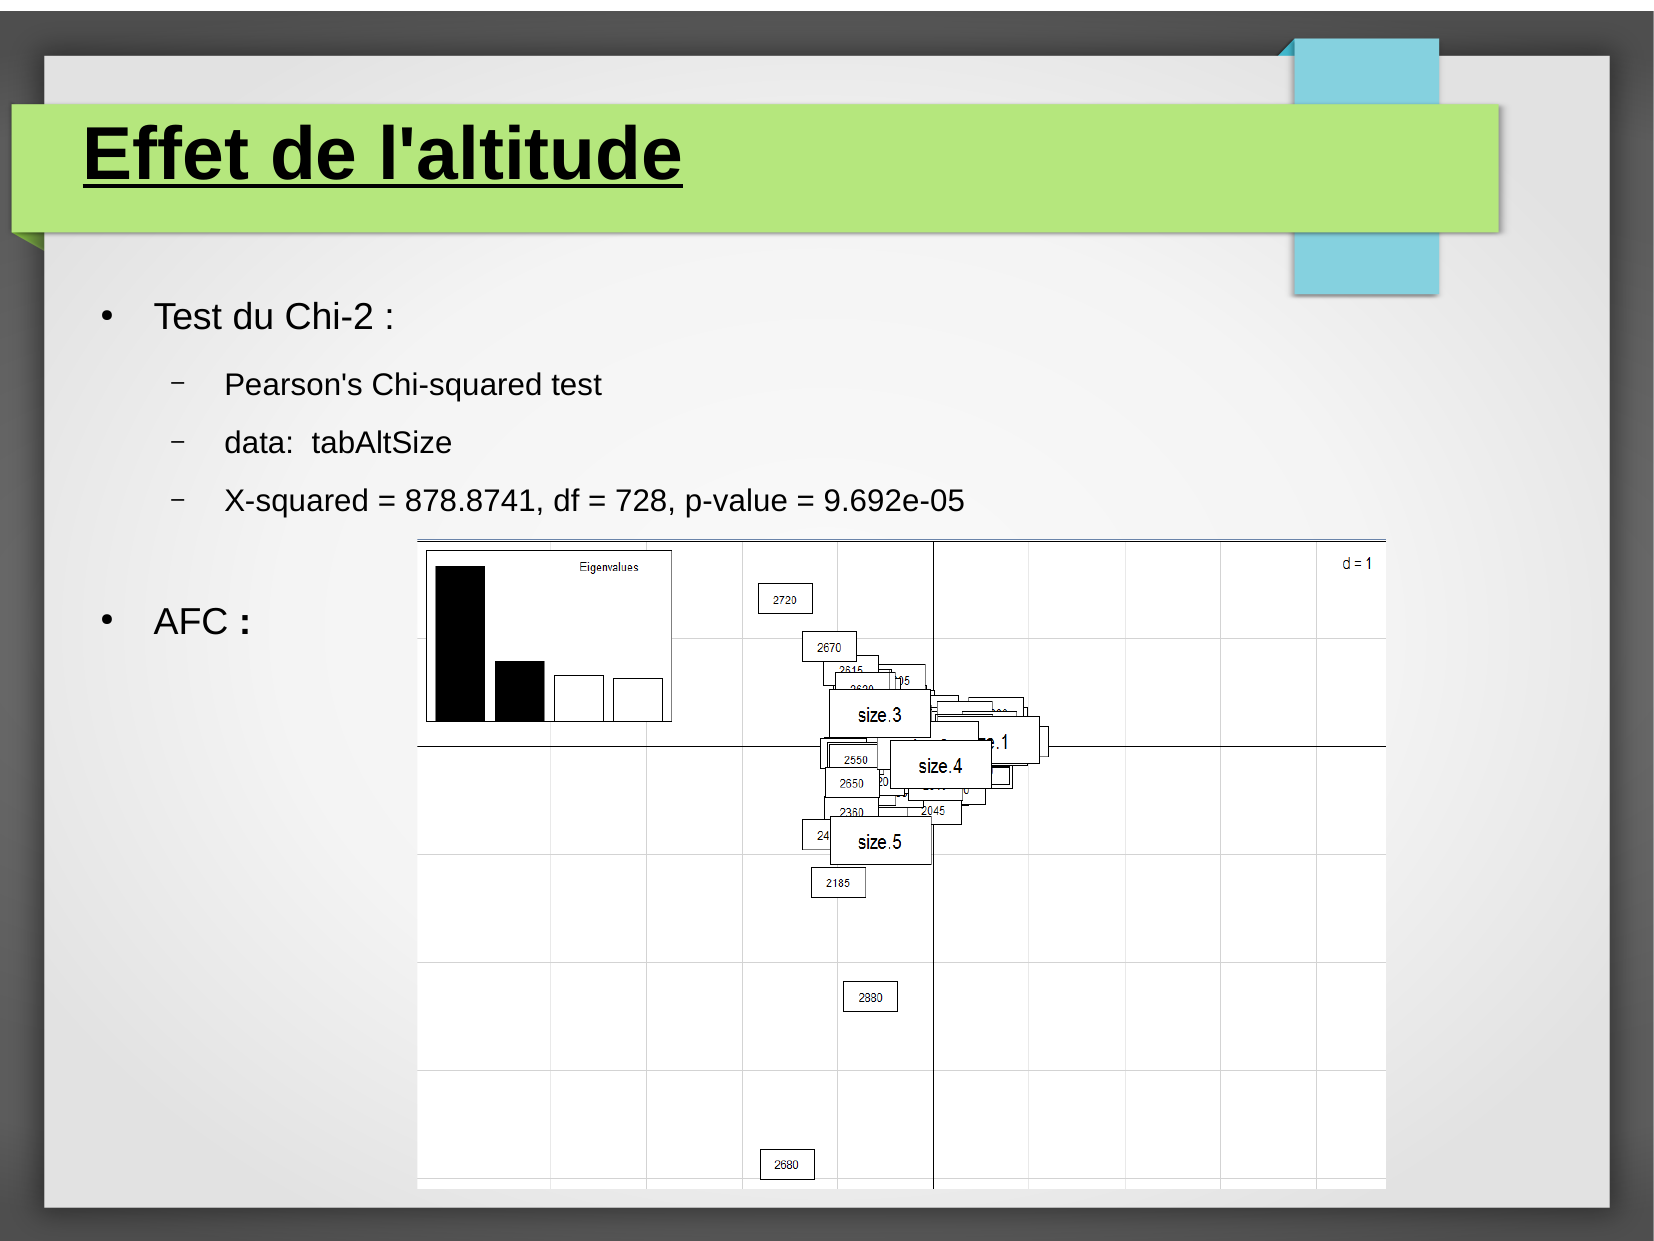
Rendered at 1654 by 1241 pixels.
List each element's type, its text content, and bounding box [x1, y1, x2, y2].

title Effet de l'altitude [82, 94, 1264, 213]
list Test du Chi-2 : Pearson's Chi-squared test data: tabAltSize X-squared = 878.8741, df = 728, p-value = 9.692e-05 AFC : [82, 295, 1571, 1015]
picture [0, 11, 1654, 1241]
